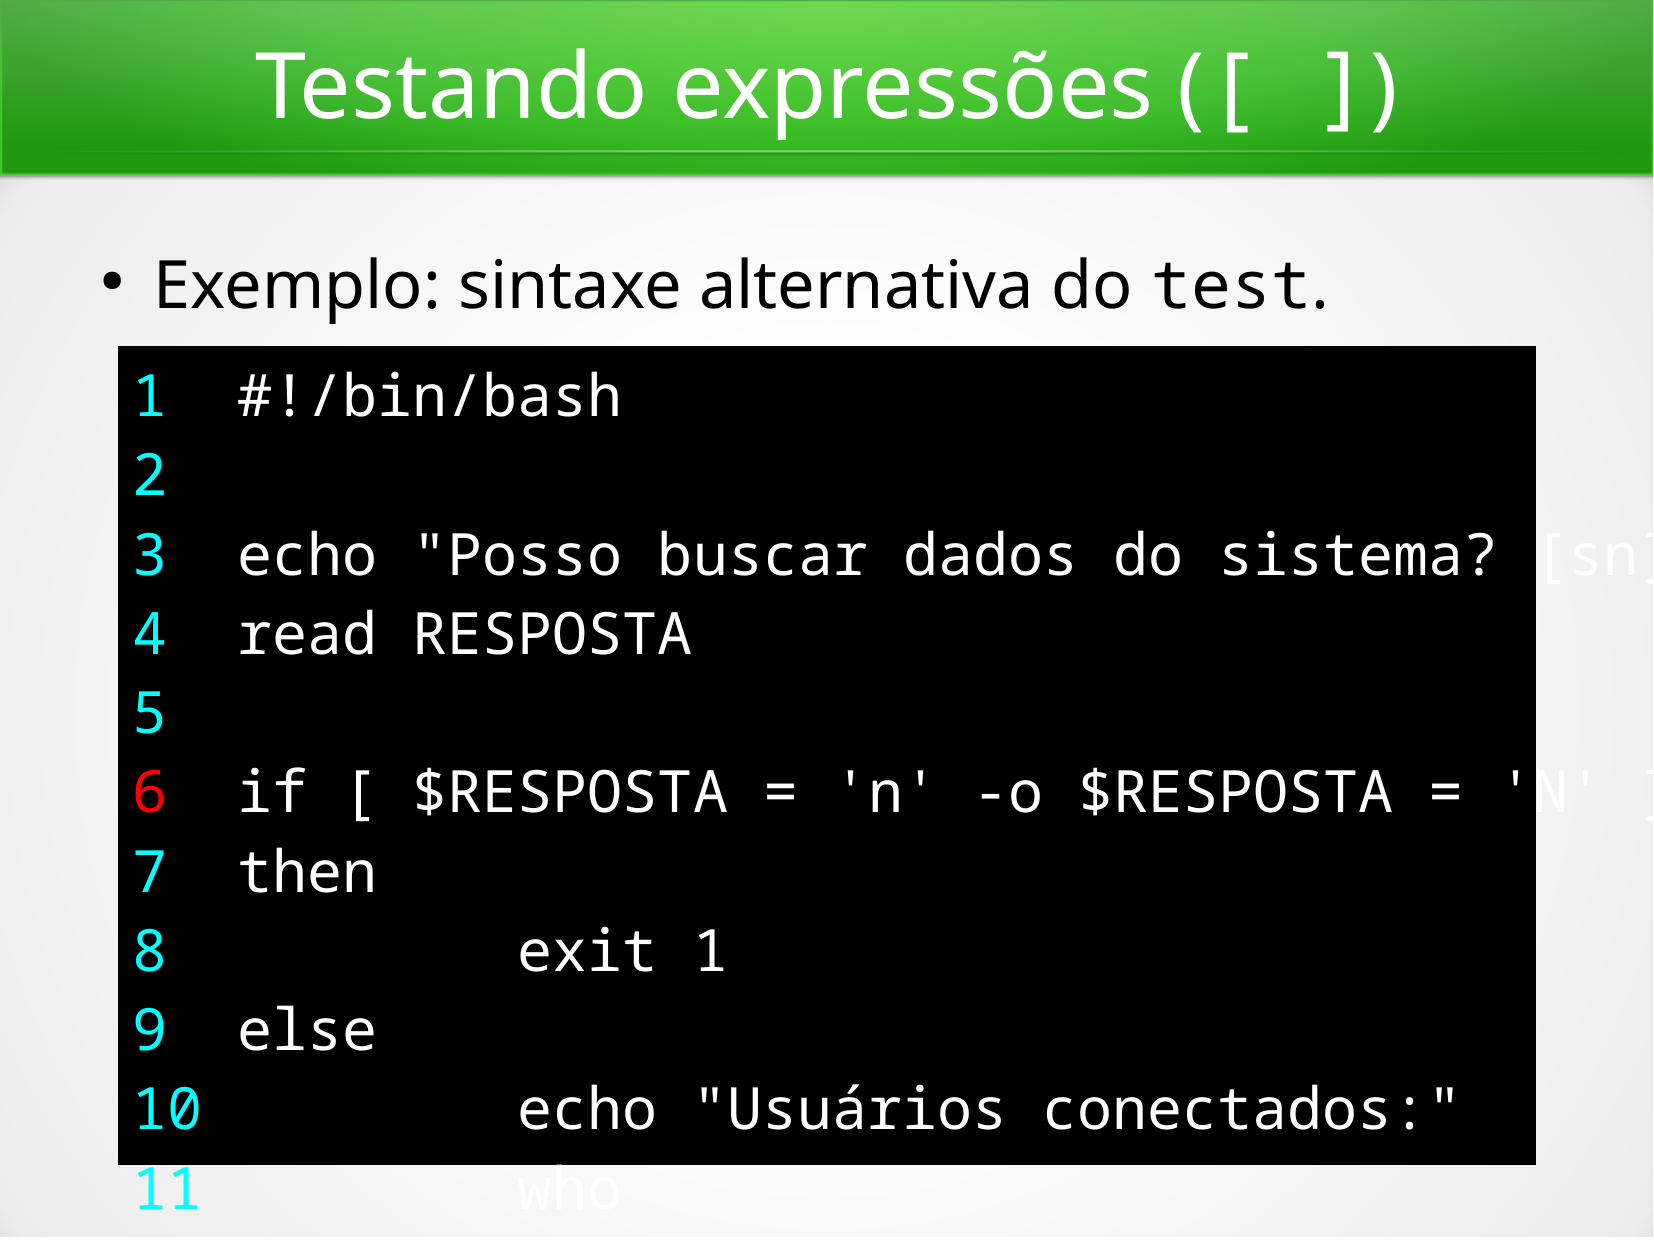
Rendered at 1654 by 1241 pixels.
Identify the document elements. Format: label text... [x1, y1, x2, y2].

list Exemplo: sintaxe alternativa do test. [82, 237, 1571, 390]
text_box 1 #!/bin/bash 2 3 echo "Posso buscar dados do sistema? [sn]" 4 read RESPOSTA 5 6 if [ $RESPOSTA = 'n' -o $RESPOSTA = 'N' ] 7 then 8 exit 1 9 else 10 echo "Usuários conectados:" 11 who 12 echo -e "\nUso de disco:" 13 df 14 fi [118, 390, 1536, 1165]
picture [0, 0, 1654, 1237]
title Testando expressões ([ ]) [82, 11, 1571, 154]
